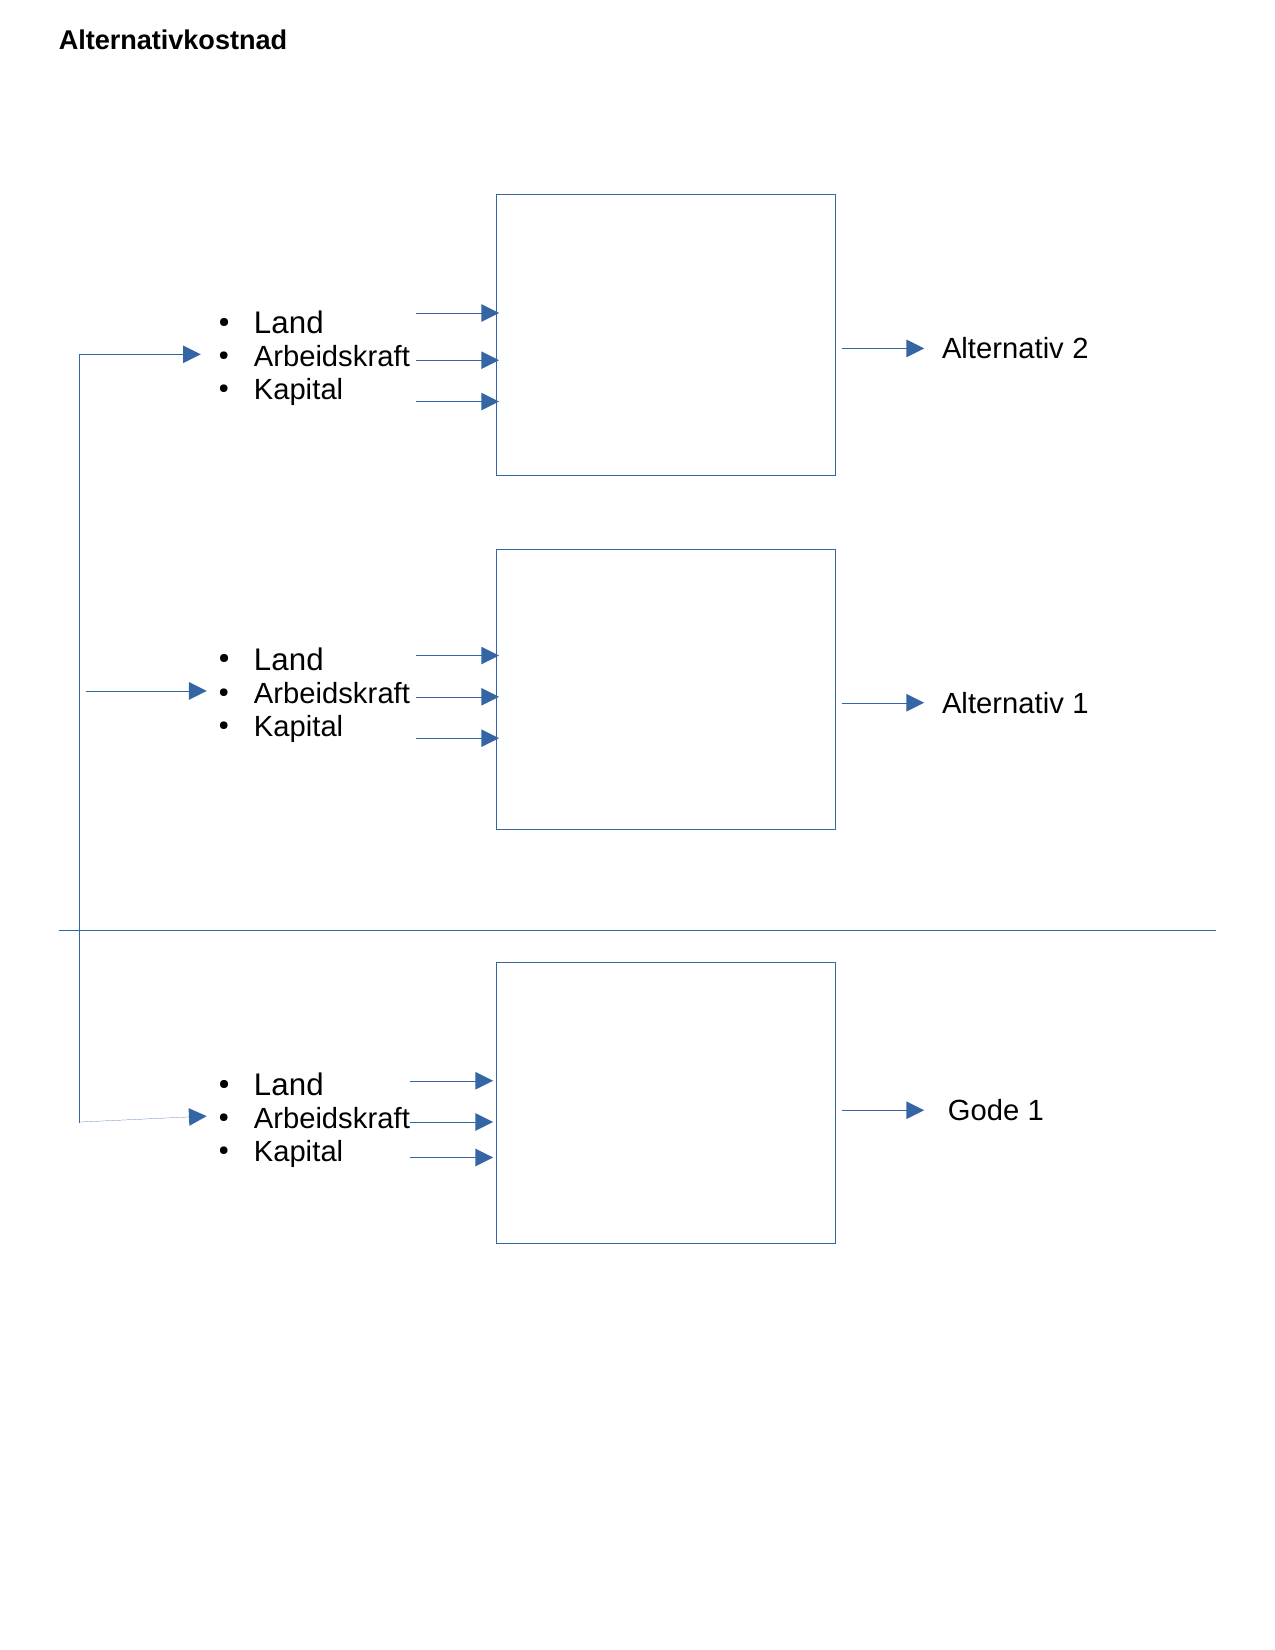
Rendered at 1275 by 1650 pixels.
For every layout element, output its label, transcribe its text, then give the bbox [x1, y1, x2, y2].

text_box Alternativkostnad [44, 17, 557, 75]
text_box Alternativ 1 [927, 679, 1104, 727]
text_box Land Arbeidskraft Kapital [203, 298, 426, 414]
text_box Alternativ 2 [927, 324, 1104, 373]
text_box Land Arbeidskraft Kapital [203, 634, 426, 751]
text_box Land Arbeidskraft Kapital [203, 1060, 426, 1176]
text_box [496, 962, 836, 1244]
text_box [496, 549, 836, 830]
text_box Gode 1 [933, 1086, 1059, 1135]
text_box [496, 194, 836, 476]
